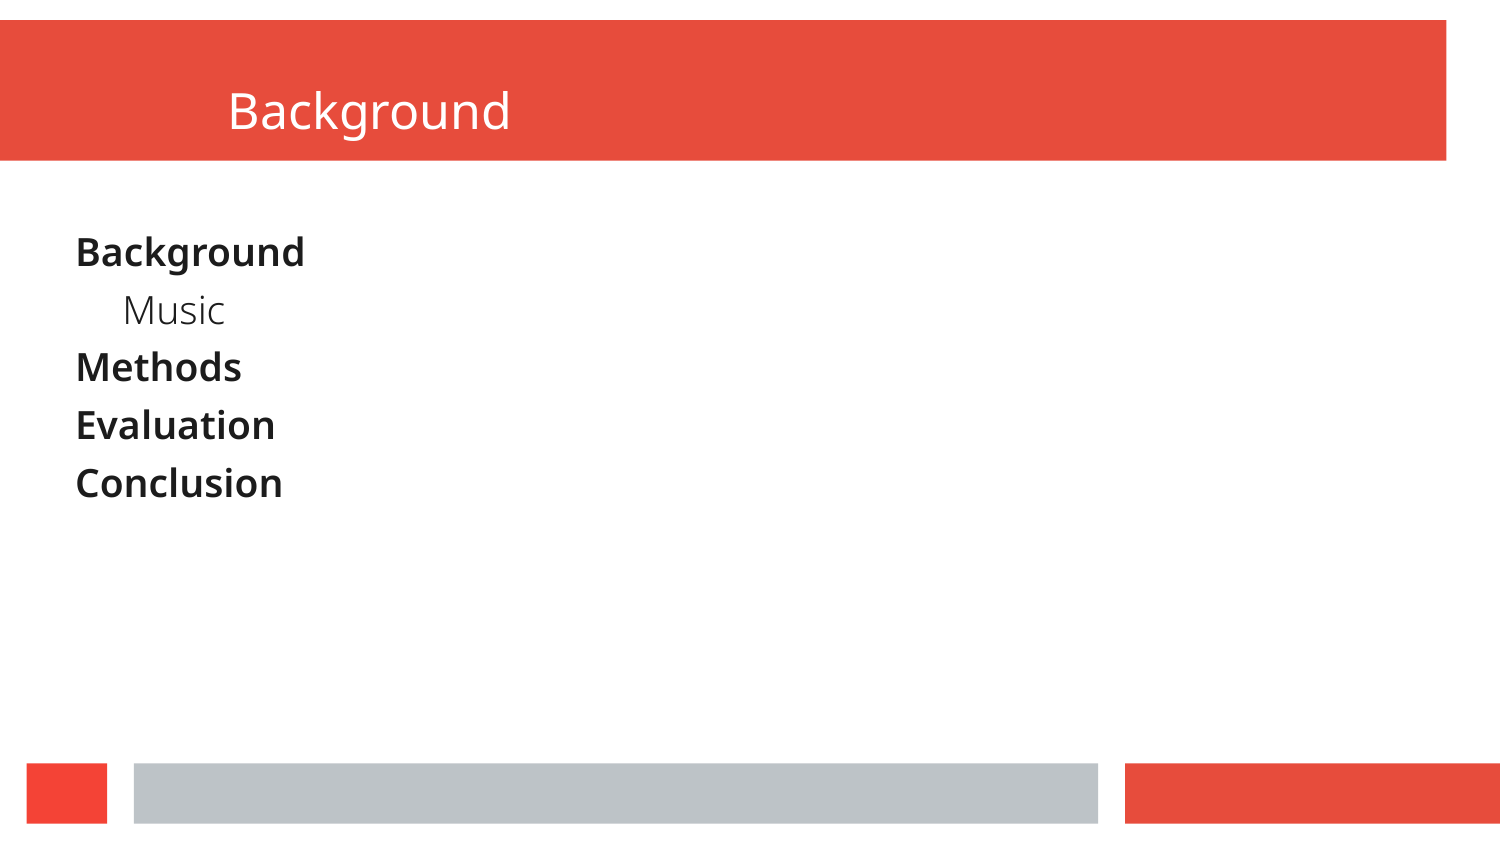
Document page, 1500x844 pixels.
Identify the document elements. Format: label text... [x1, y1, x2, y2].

list Background Music Methods Evaluation Conclusion [75, 227, 1230, 706]
title Background [212, 64, 1368, 215]
